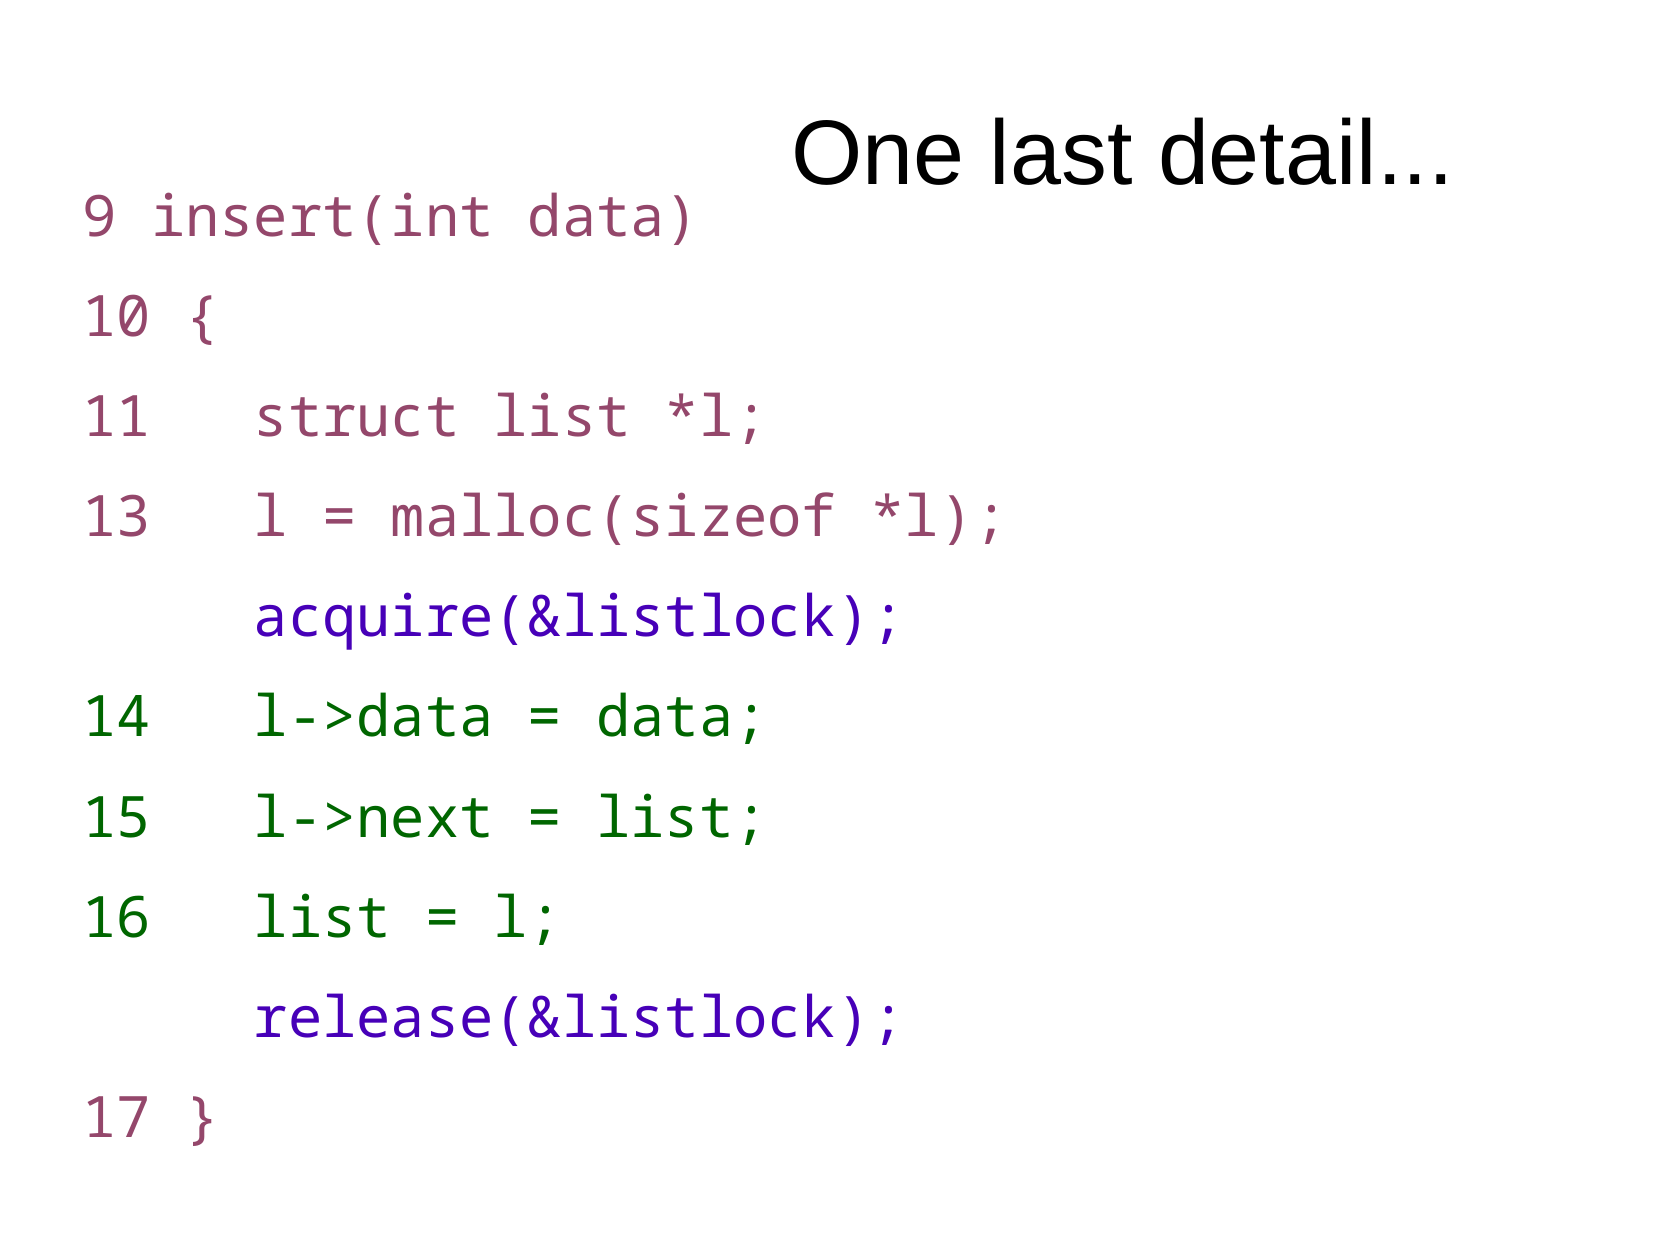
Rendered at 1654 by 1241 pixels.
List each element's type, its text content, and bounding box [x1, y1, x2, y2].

list 9 insert(int data) 10 { 11 struct list *l; 13 l = malloc(sizeof *l); acquire(&listlock); 14 l->data = data; 15 l->next = list; 16 list = l; release(&listlock); 17 } [82, 75, 1571, 1163]
title One last detail... [675, 49, 1571, 257]
